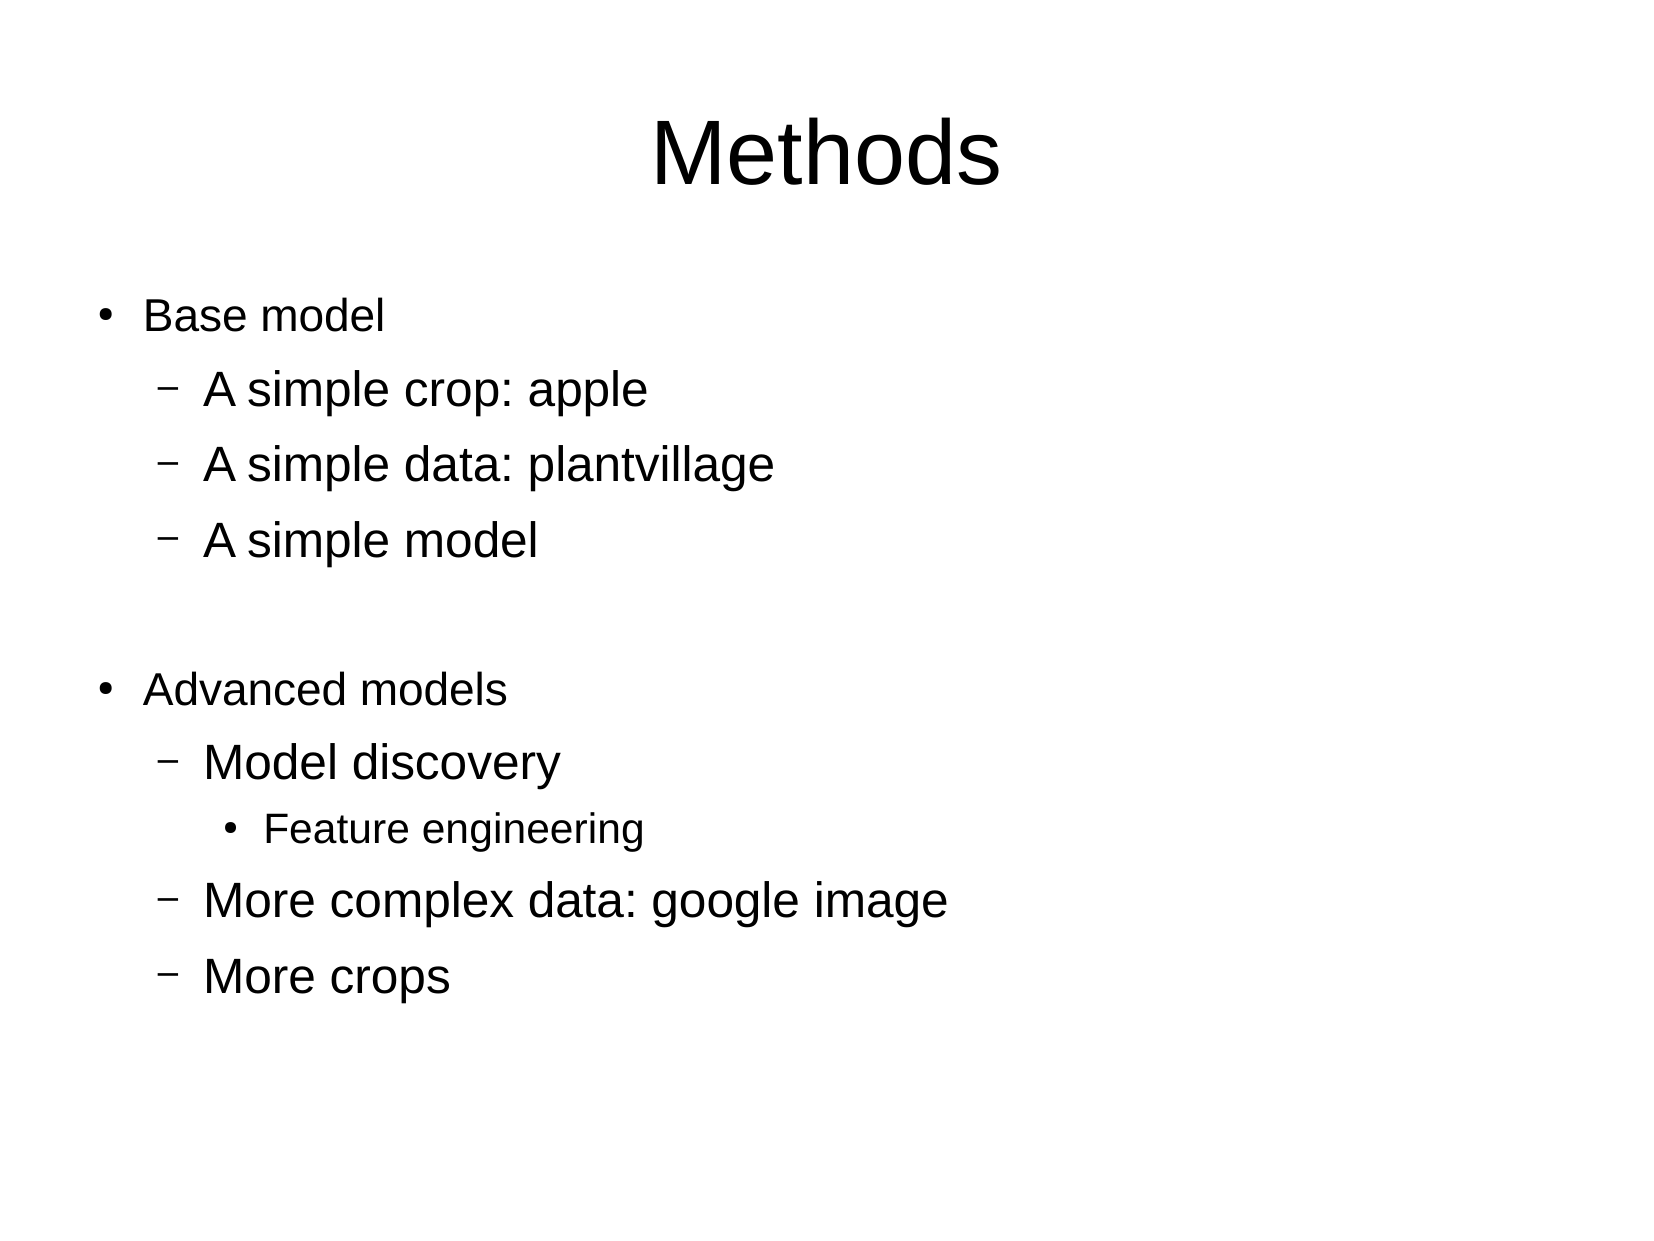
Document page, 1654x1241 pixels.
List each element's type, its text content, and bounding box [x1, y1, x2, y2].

title Methods [82, 49, 1571, 257]
list Base model A simple crop: apple A simple data: plantvillage A simple model Advanced models Model discovery Feature engineering More complex data: google image More crops [82, 290, 1571, 1010]
